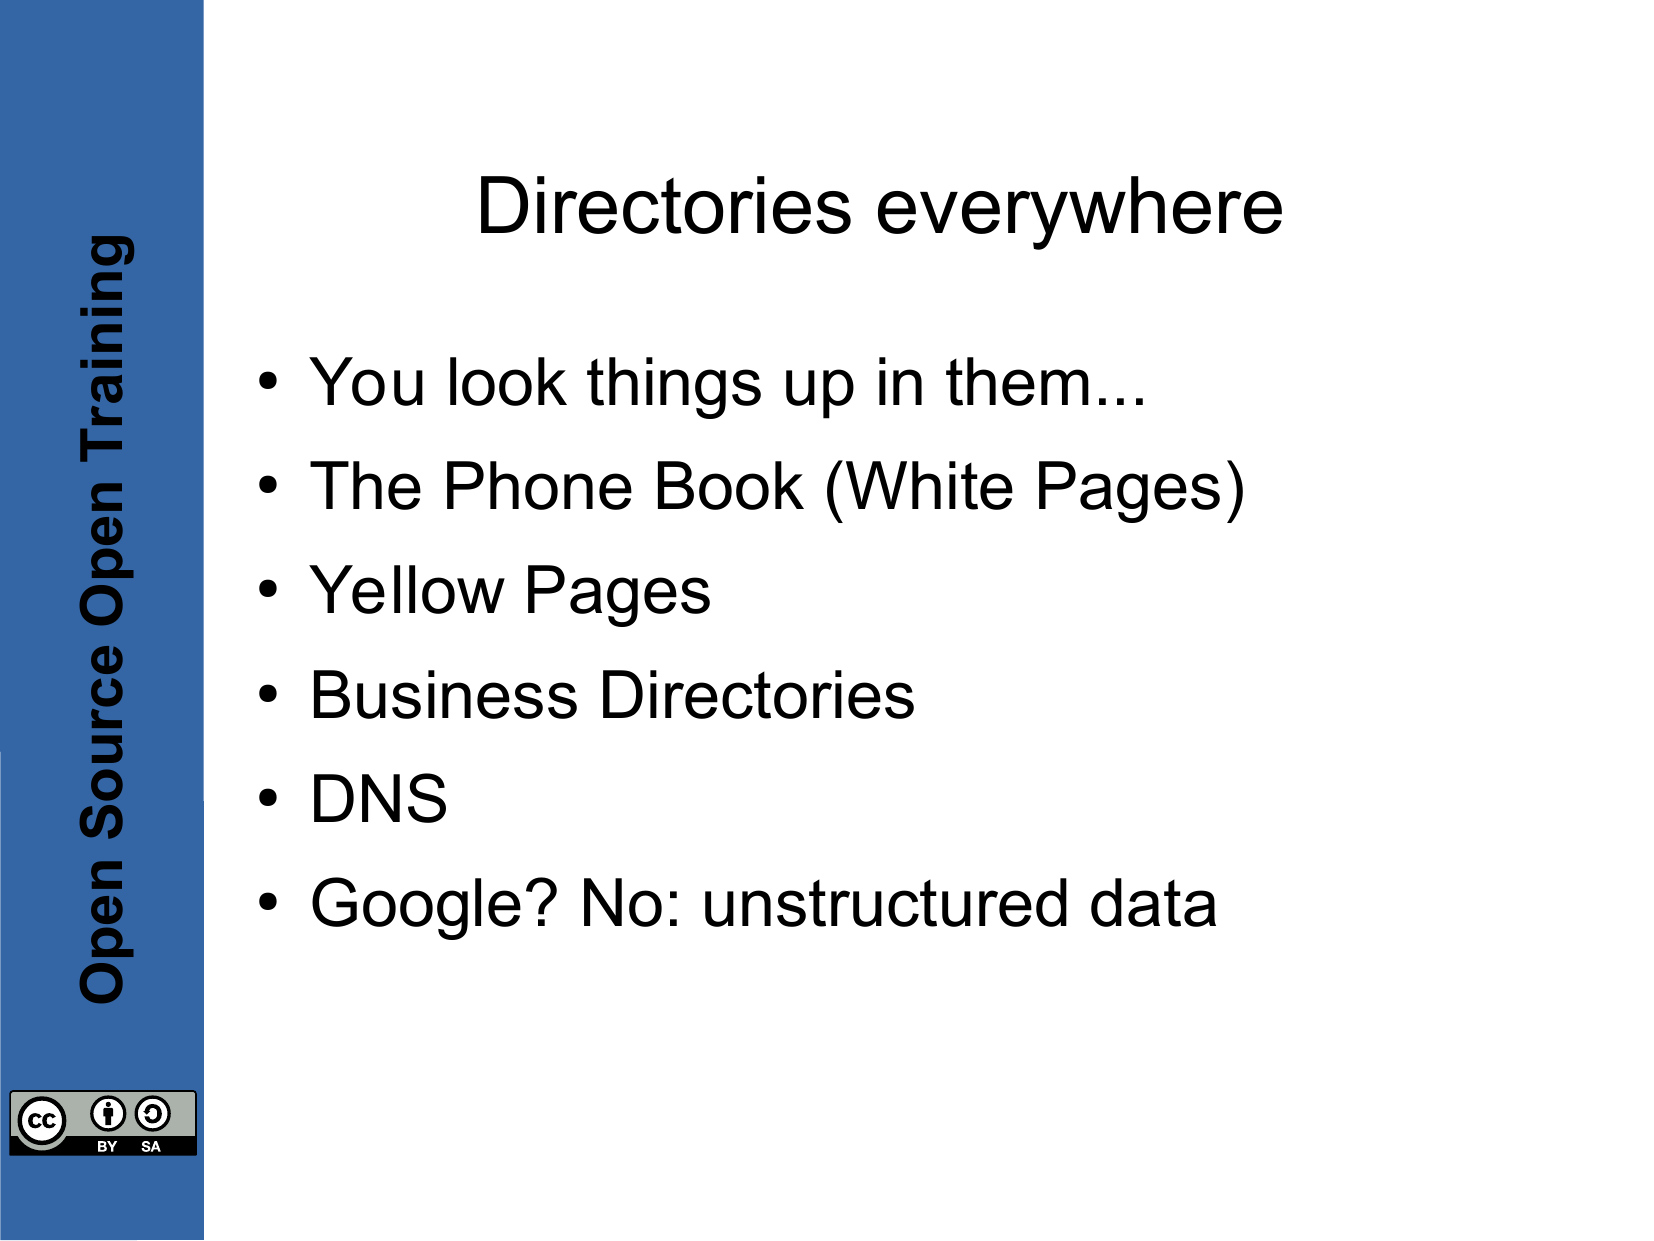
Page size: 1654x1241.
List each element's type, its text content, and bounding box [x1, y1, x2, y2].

title Directories everywhere [227, 102, 1534, 310]
list You look things up in them... The Phone Book (White Pages) Yellow Pages Business Directories DNS Google? No: unstructured data [238, 344, 1534, 1127]
